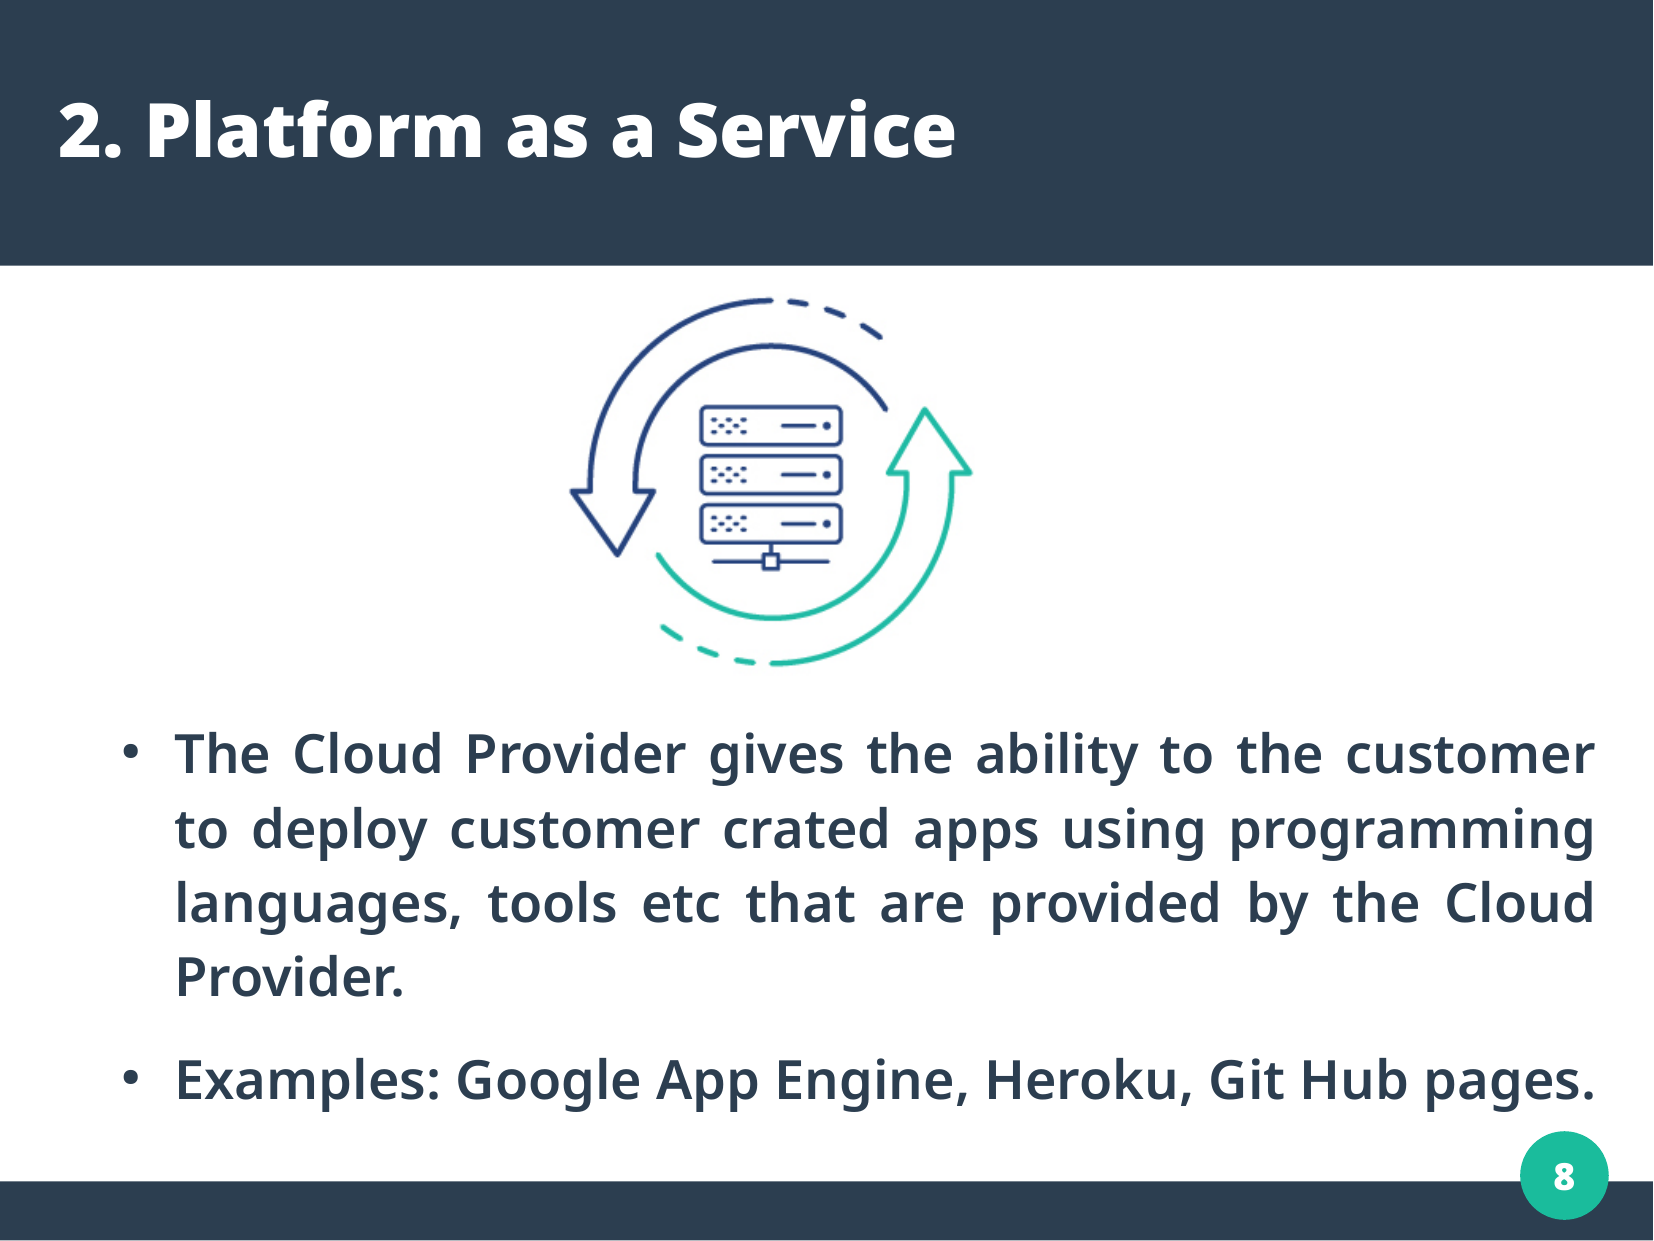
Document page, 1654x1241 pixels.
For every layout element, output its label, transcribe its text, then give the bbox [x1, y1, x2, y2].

title 2. Platform as a Service [58, 49, 1594, 207]
picture [354, 281, 1211, 680]
text_box The Cloud Provider gives the ability to the customer to deploy customer crated apps using programming languages, tools etc that are provided by the Cloud Provider. Examples: Google App Engine, Heroku, Git Hub pages. [88, 708, 1624, 1211]
